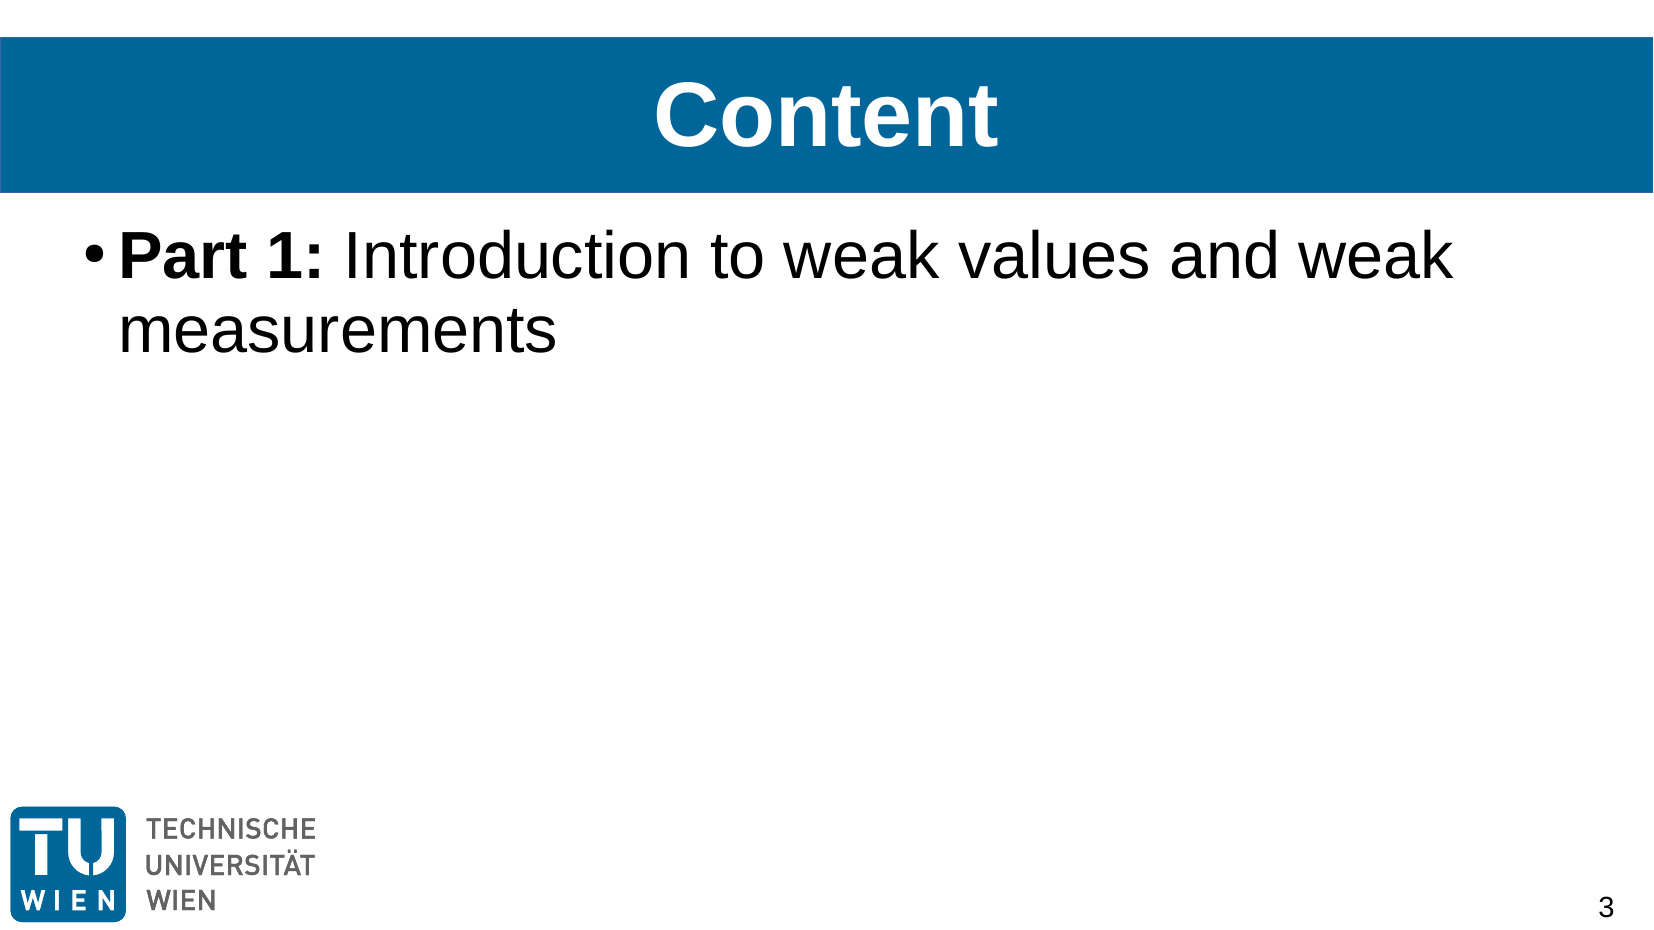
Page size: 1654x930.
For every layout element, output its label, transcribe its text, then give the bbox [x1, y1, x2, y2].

list Part 1: Introduction to weak values and weak measurements [82, 217, 1571, 757]
title Content [0, 37, 1653, 193]
